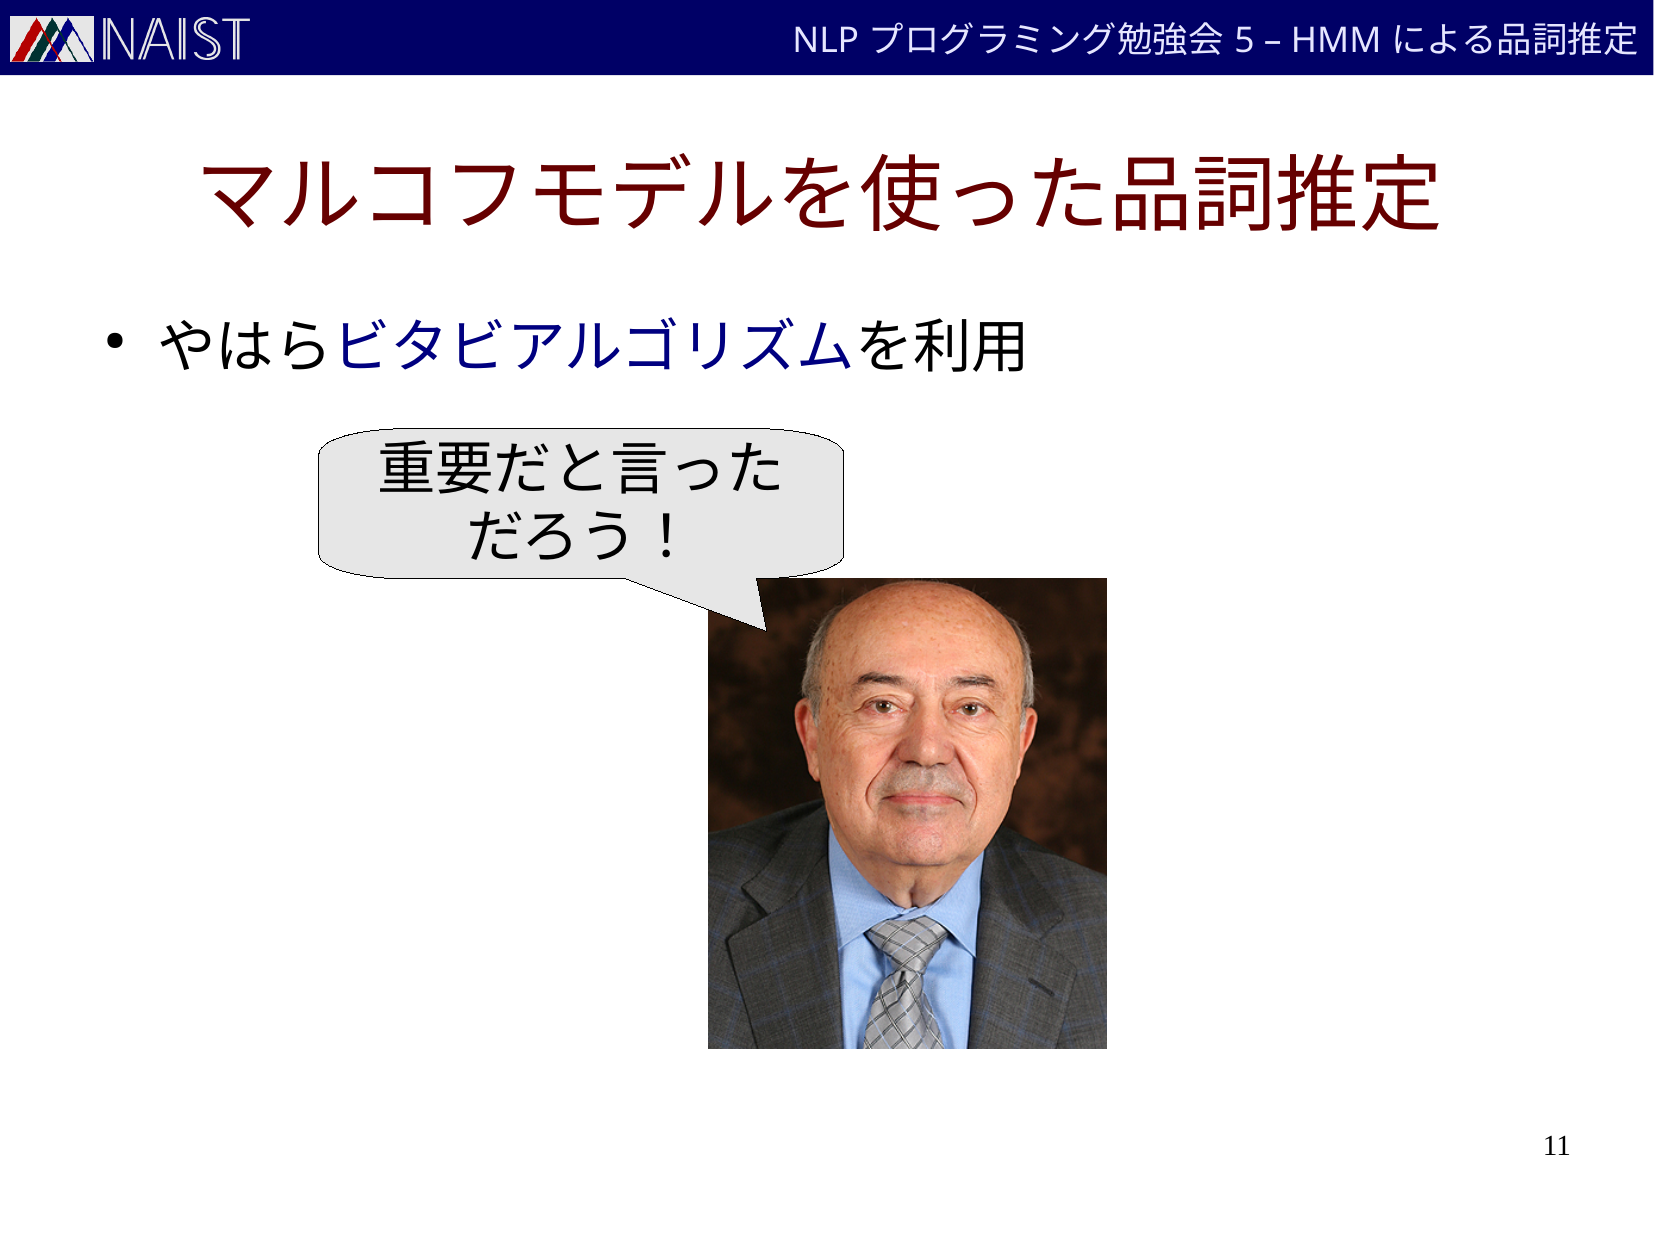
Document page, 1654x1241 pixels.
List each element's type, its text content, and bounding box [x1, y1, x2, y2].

text_box 重要だと言った だろう！ [318, 428, 844, 632]
picture [708, 578, 1107, 1049]
title マルコフモデルを使った品詞推定 [75, 92, 1564, 285]
list やはらビタビアルゴリズムを利用 品詞推定の探索グラフの形は？ [86, 300, 1576, 1175]
picture [10, 16, 94, 62]
picture [102, 17, 251, 60]
